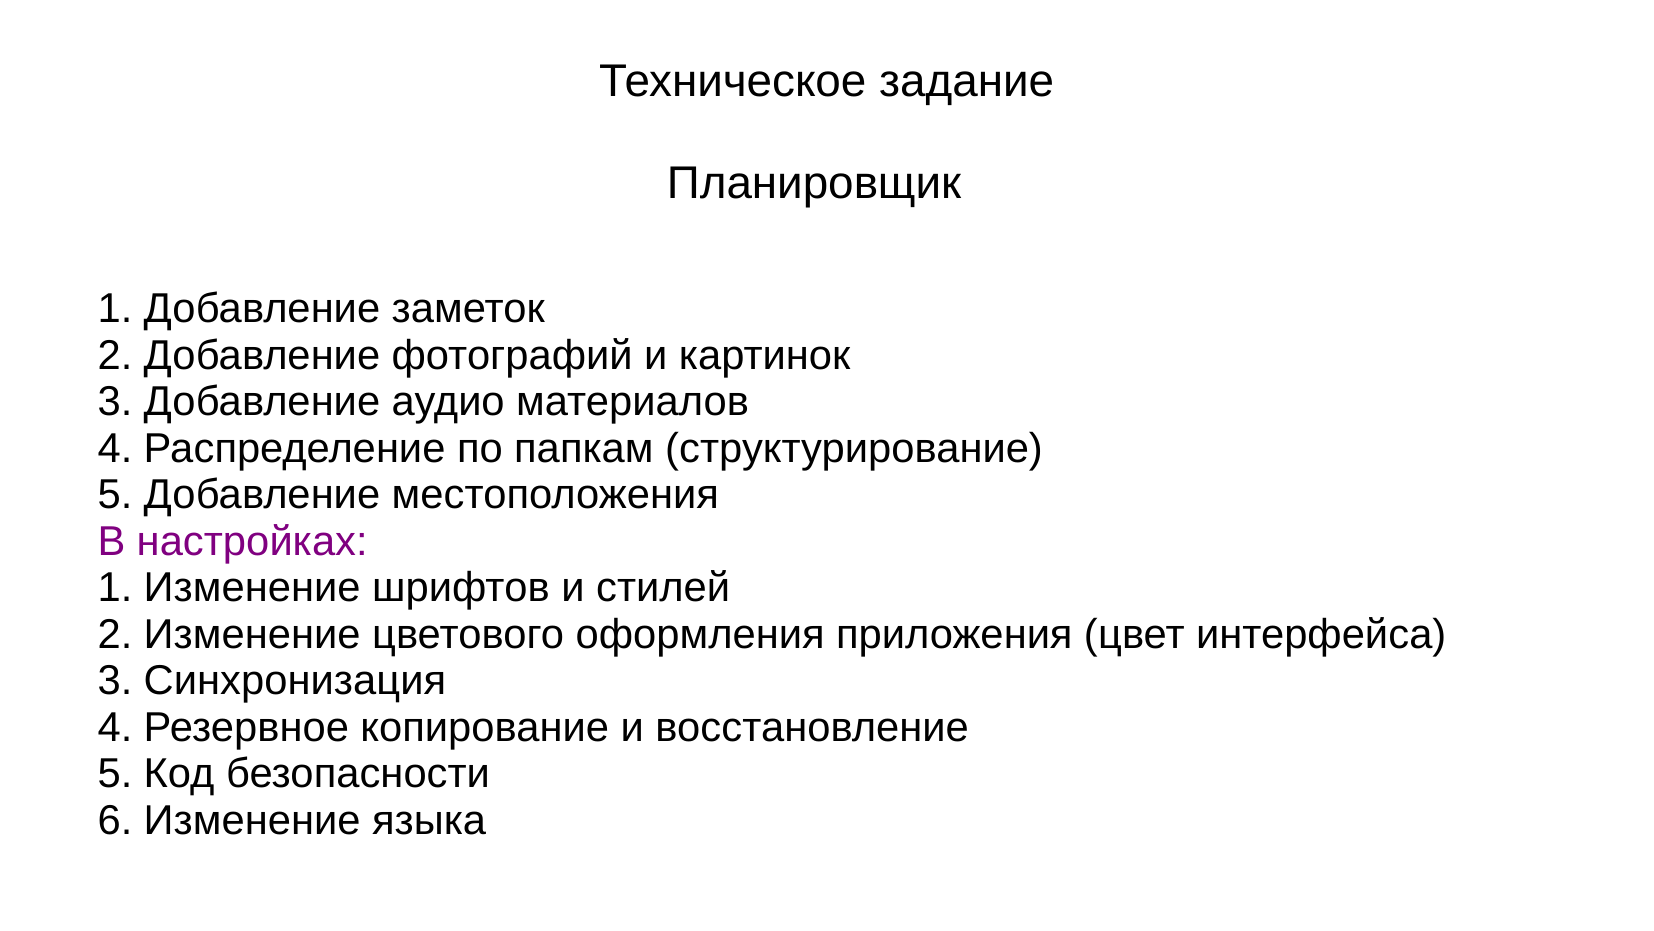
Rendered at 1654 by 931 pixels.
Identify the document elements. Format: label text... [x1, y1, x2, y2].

text_box 1. Добавление заметок 2. Добавление фотографий и картинок 3. Добавление аудио материалов 4. Распределение по папкам (структурирование) 5. Добавление местоположения В настройках: 1. Изменение шрифтов и стилей 2. Изменение цветового оформления приложения (цвет интерфейса) 3. Синхронизация 4. Резервное копирование и восстановление 5. Код безопасности 6. Изменение языка [82, 277, 1583, 851]
text_box Техническое задание Планировщик [23, 47, 1630, 300]
